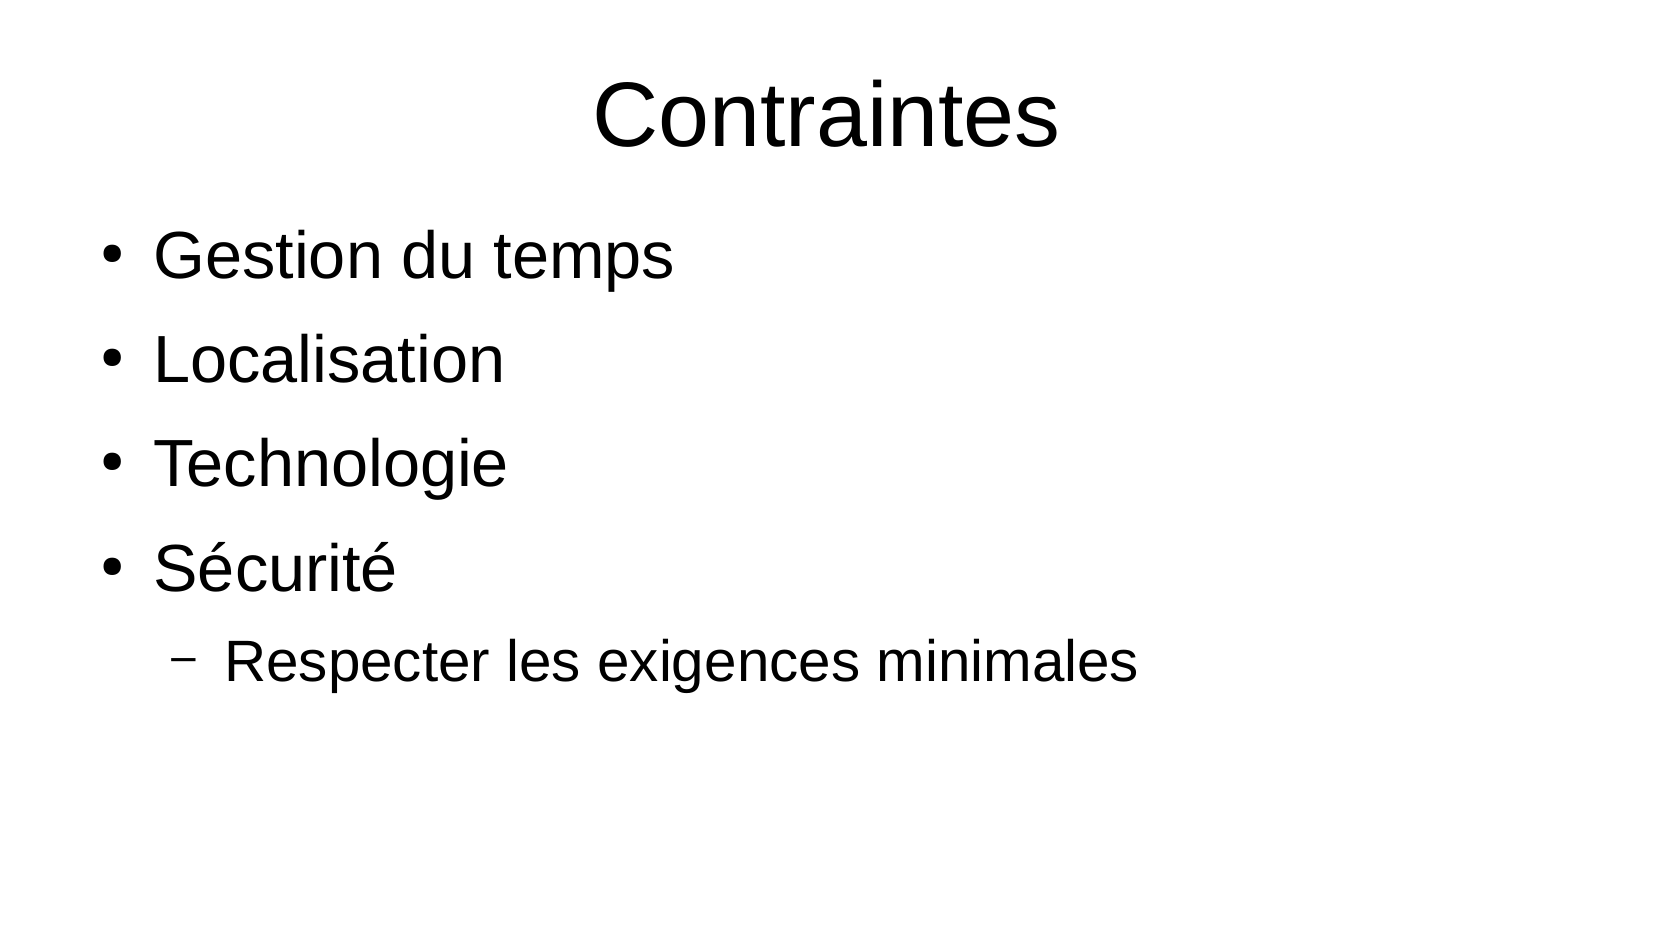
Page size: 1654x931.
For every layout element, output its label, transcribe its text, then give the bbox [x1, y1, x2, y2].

list Gestion du temps Localisation Technologie Sécurité Respecter les exigences minimales [82, 217, 1571, 758]
title Contraintes [82, 37, 1571, 193]
